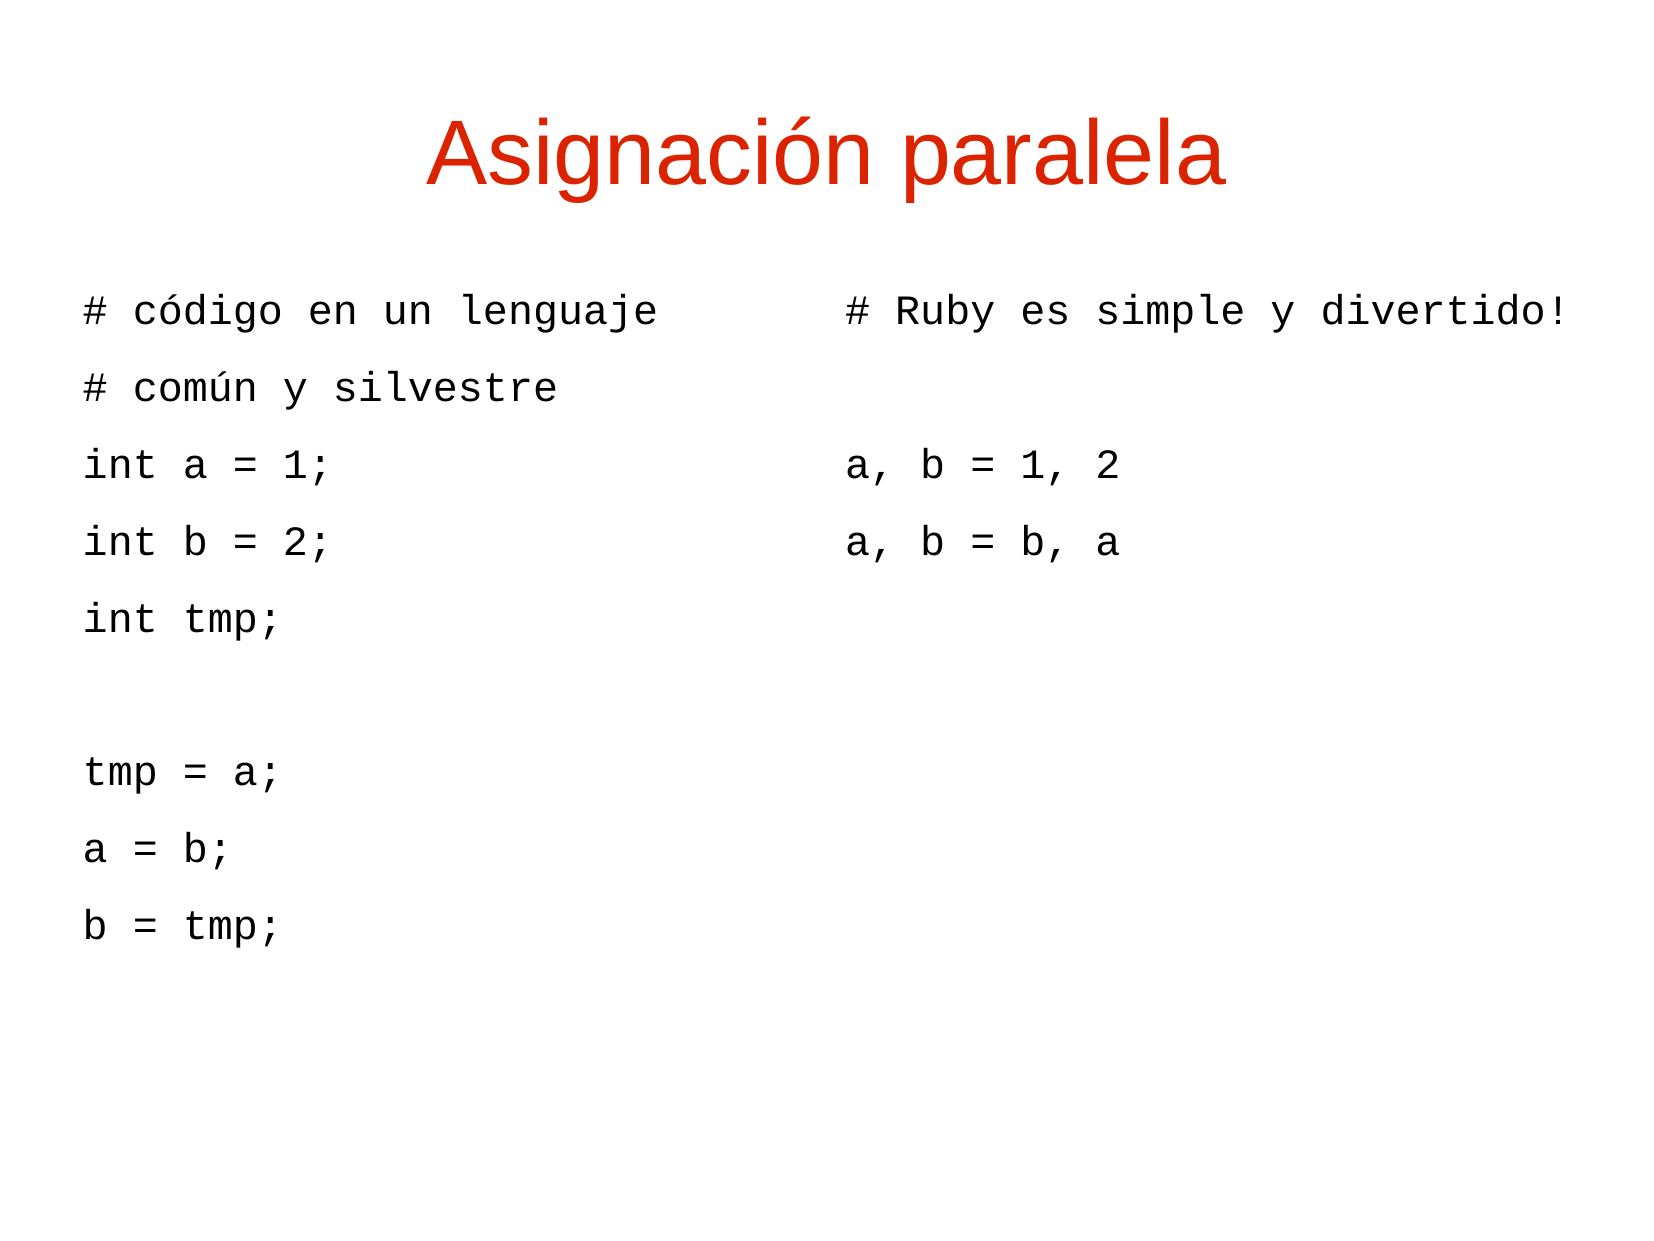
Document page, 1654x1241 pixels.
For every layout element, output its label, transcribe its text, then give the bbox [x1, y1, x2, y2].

title Asignación paralela [82, 49, 1571, 257]
list # Ruby es simple y divertido! a, b = 1, 2 a, b = b, a [845, 290, 1572, 1109]
list # código en un lenguaje # común y silvestre int a = 1; int b = 2; int tmp; tmp = a; a = b; b = tmp; [82, 290, 809, 1109]
